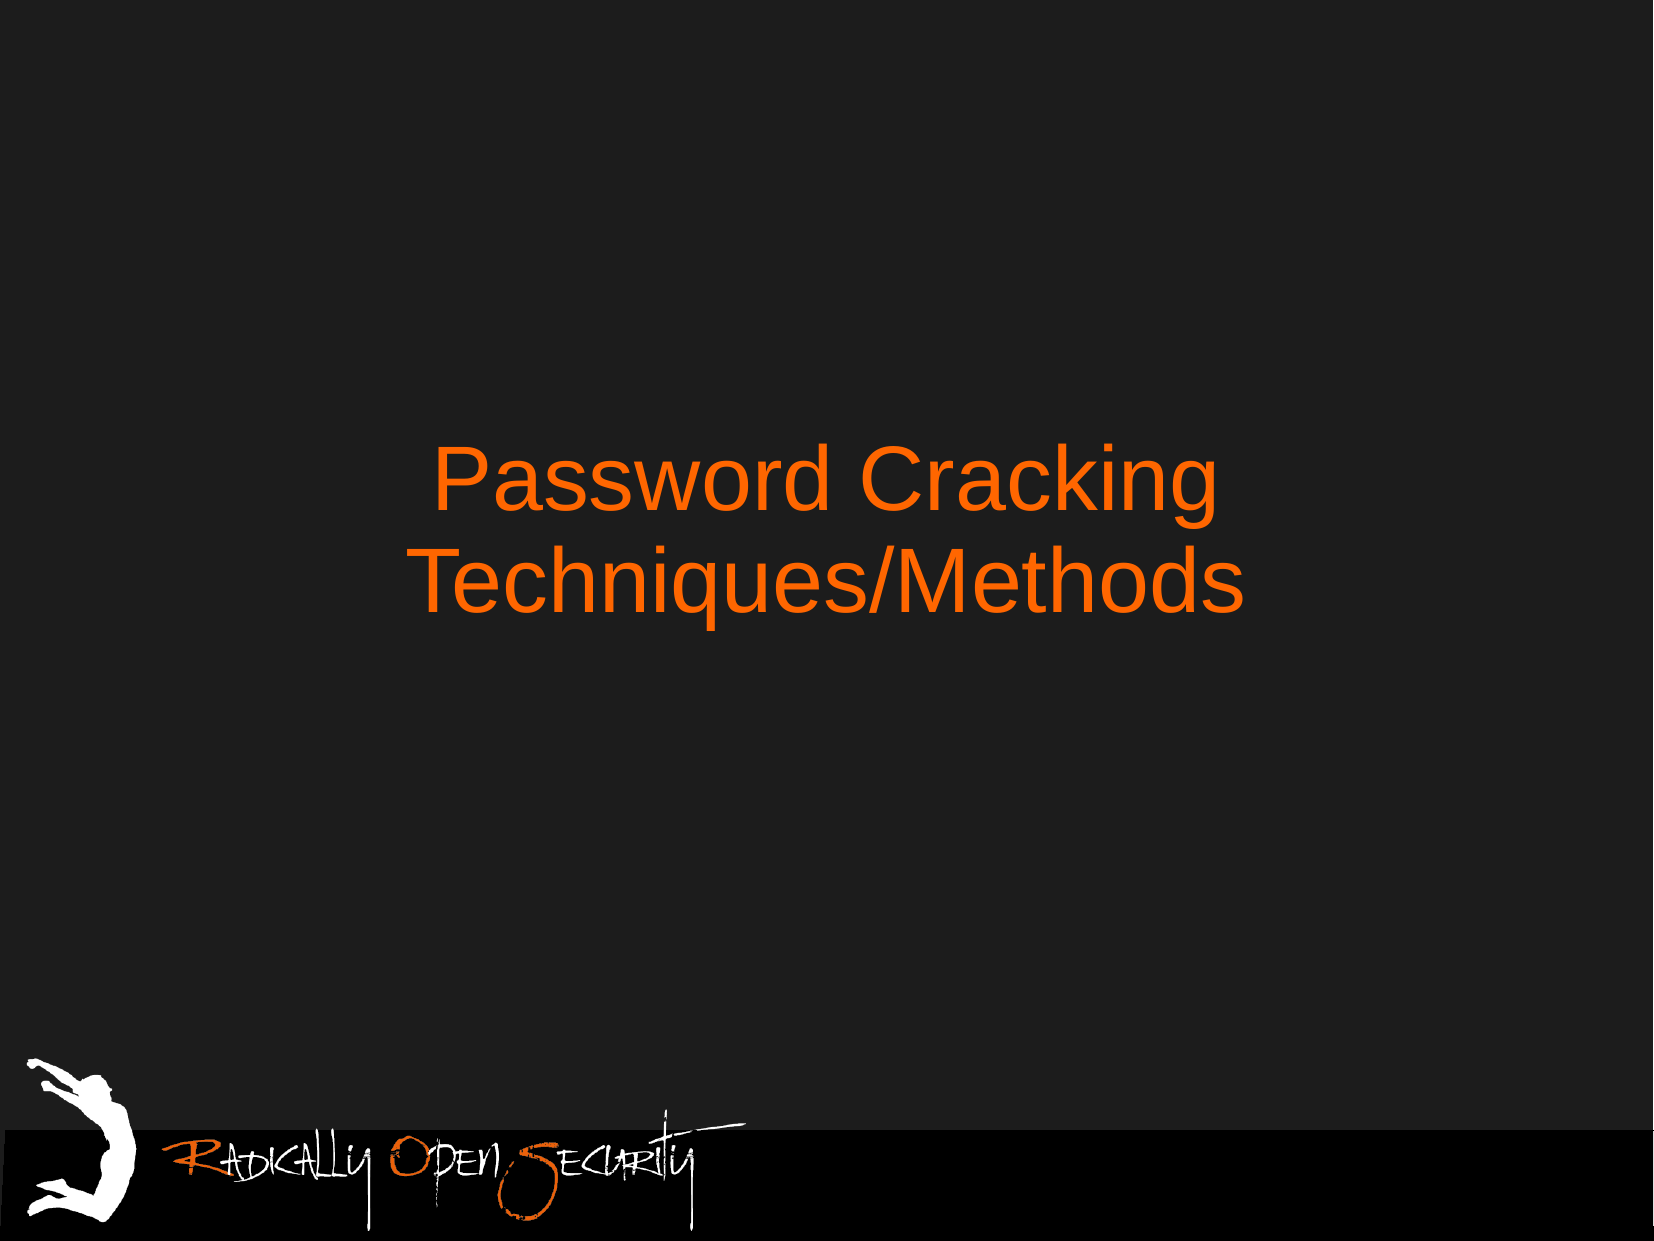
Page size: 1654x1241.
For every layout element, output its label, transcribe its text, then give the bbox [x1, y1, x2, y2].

picture [0, 1022, 778, 1241]
subtitle Password Cracking Techniques/Methods [82, 49, 1571, 1010]
